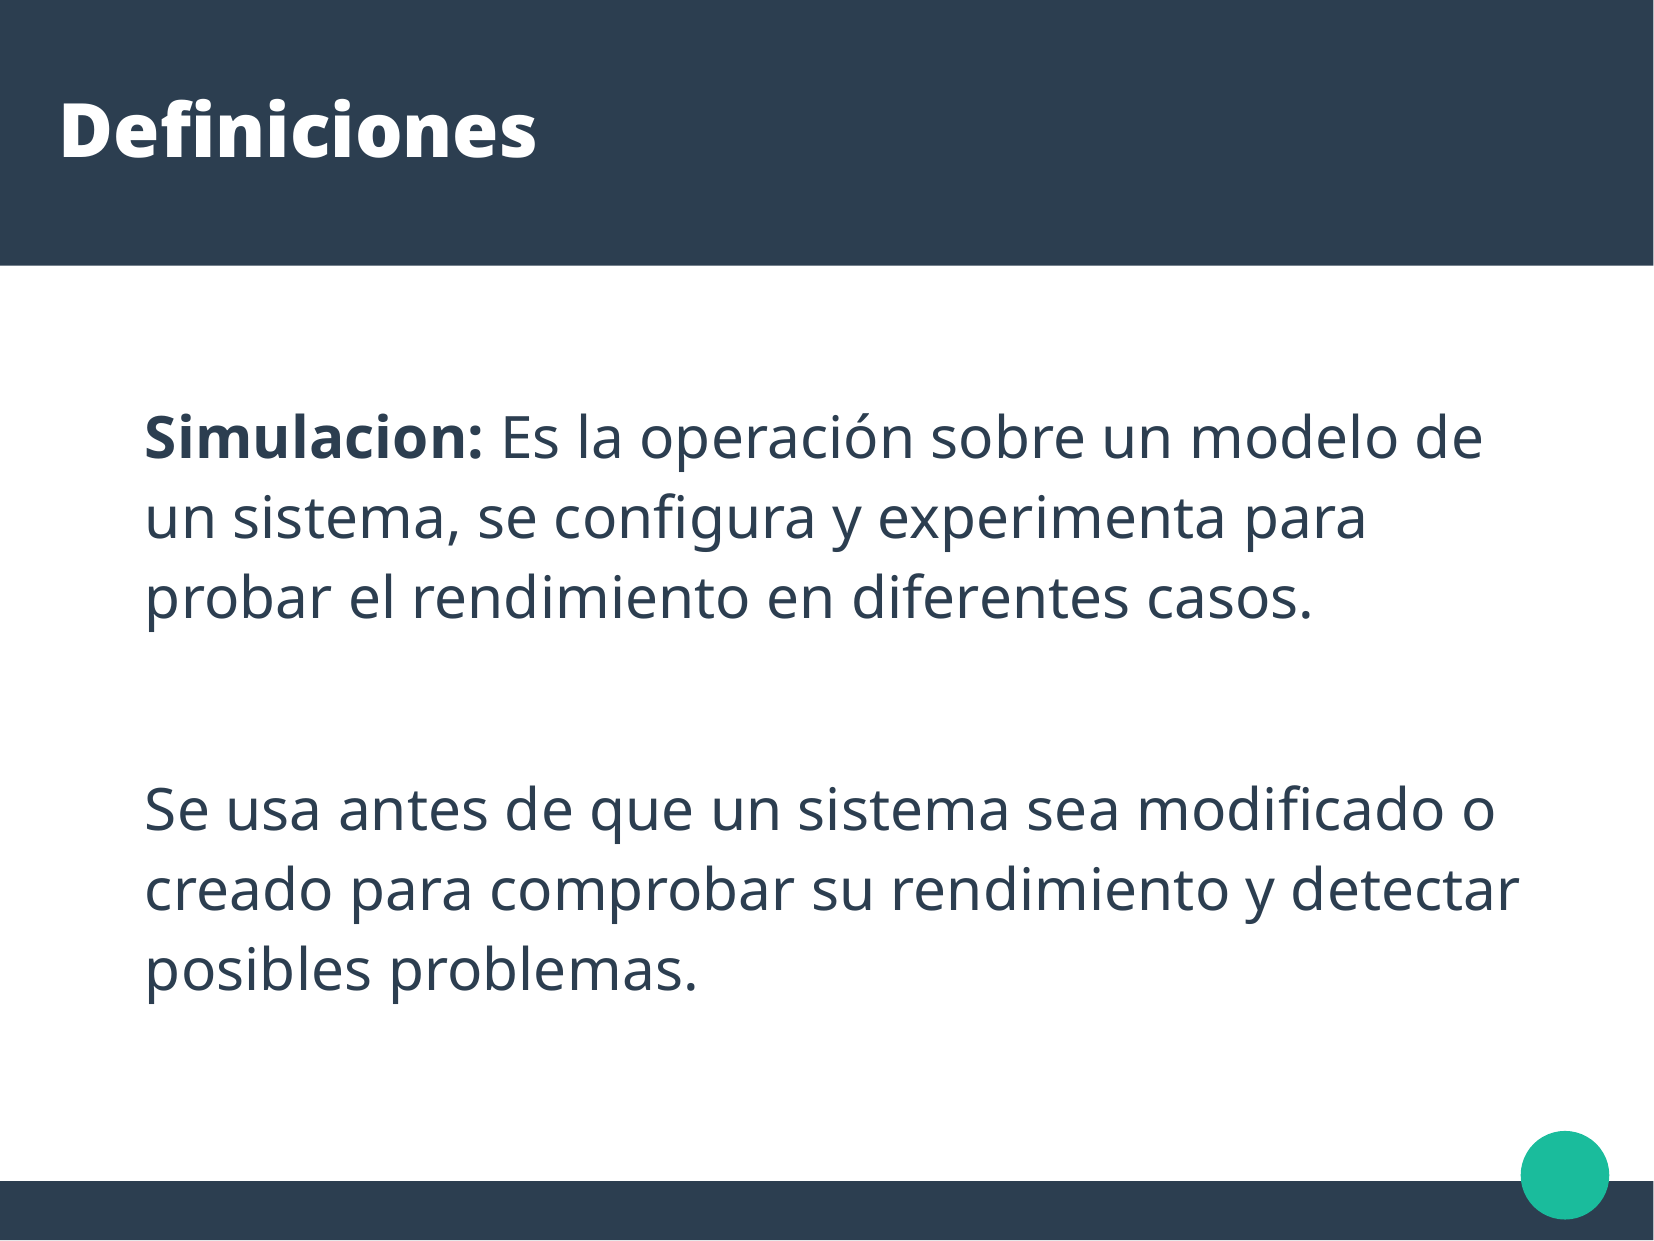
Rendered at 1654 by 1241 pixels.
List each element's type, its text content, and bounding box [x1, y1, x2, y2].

list Simulacion: Es la operación sobre un modelo de un sistema, se configura y experimenta para probar el rendimiento en diferentes casos. Se usa antes de que un sistema sea modificado o creado para comprobar su rendimiento y detectar posibles problemas. [82, 290, 1571, 1010]
title Definiciones [59, 49, 1595, 207]
